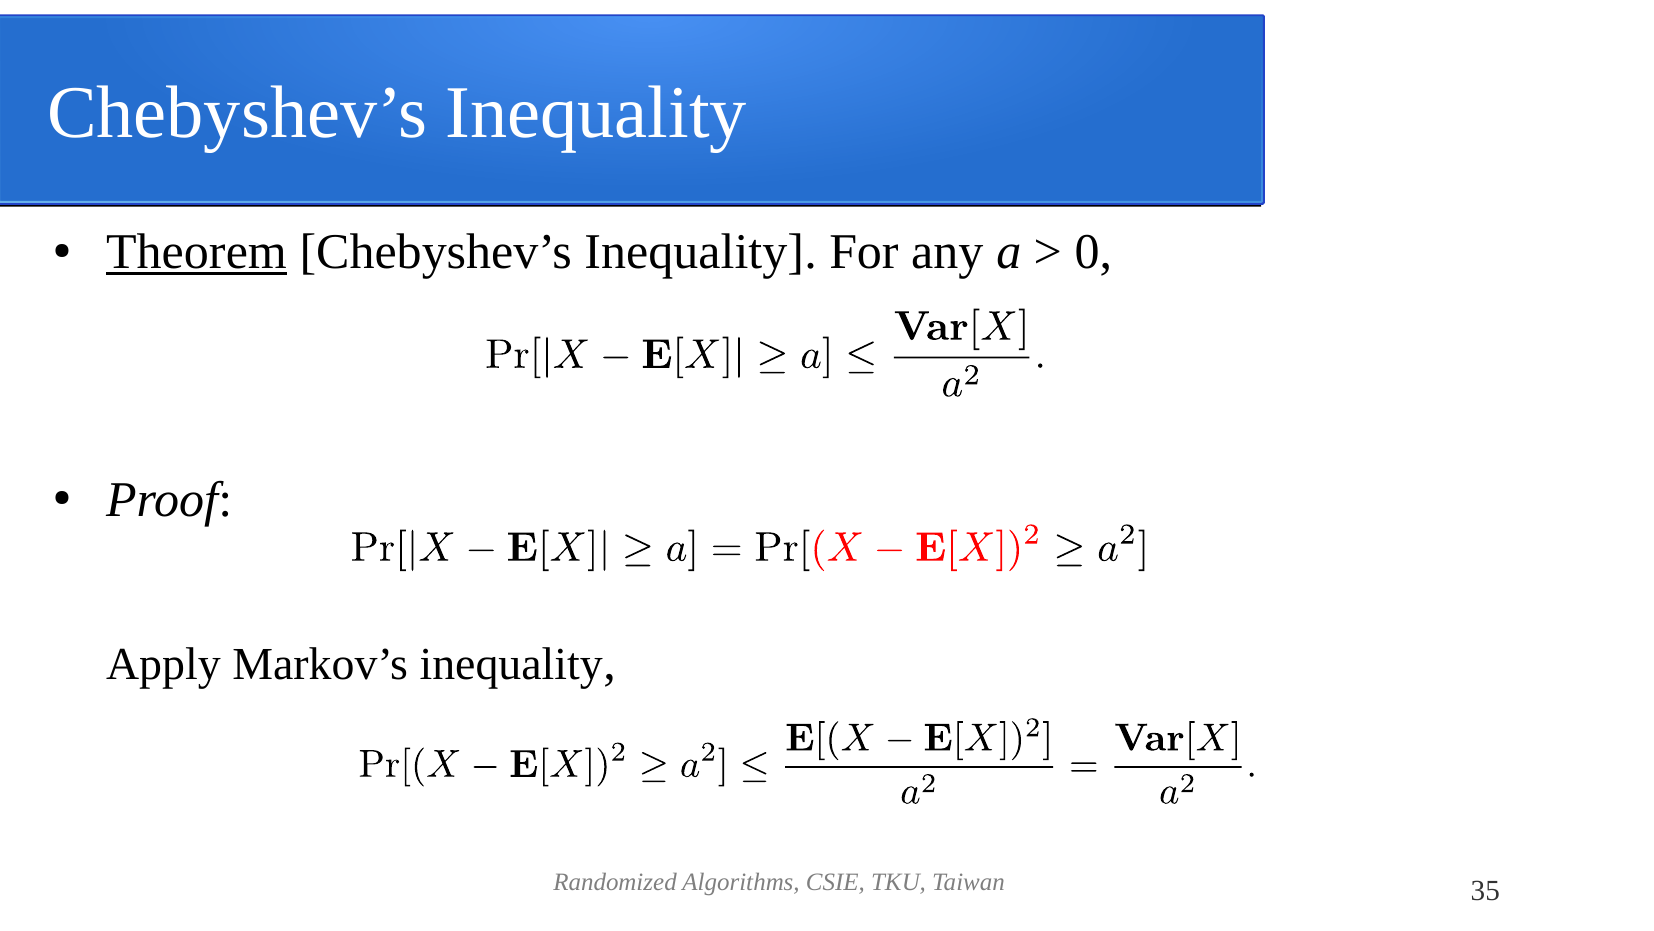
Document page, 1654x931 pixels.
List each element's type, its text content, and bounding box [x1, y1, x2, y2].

picture [483, 307, 1044, 399]
picture [350, 524, 1145, 572]
picture [356, 716, 1256, 806]
title Chebyshev’s Inequality [47, 35, 1199, 189]
list Theorem [Chebyshev’s Inequality]. For any a > 0, Proof: Apply Markov’s inequality, [35, 224, 1524, 764]
